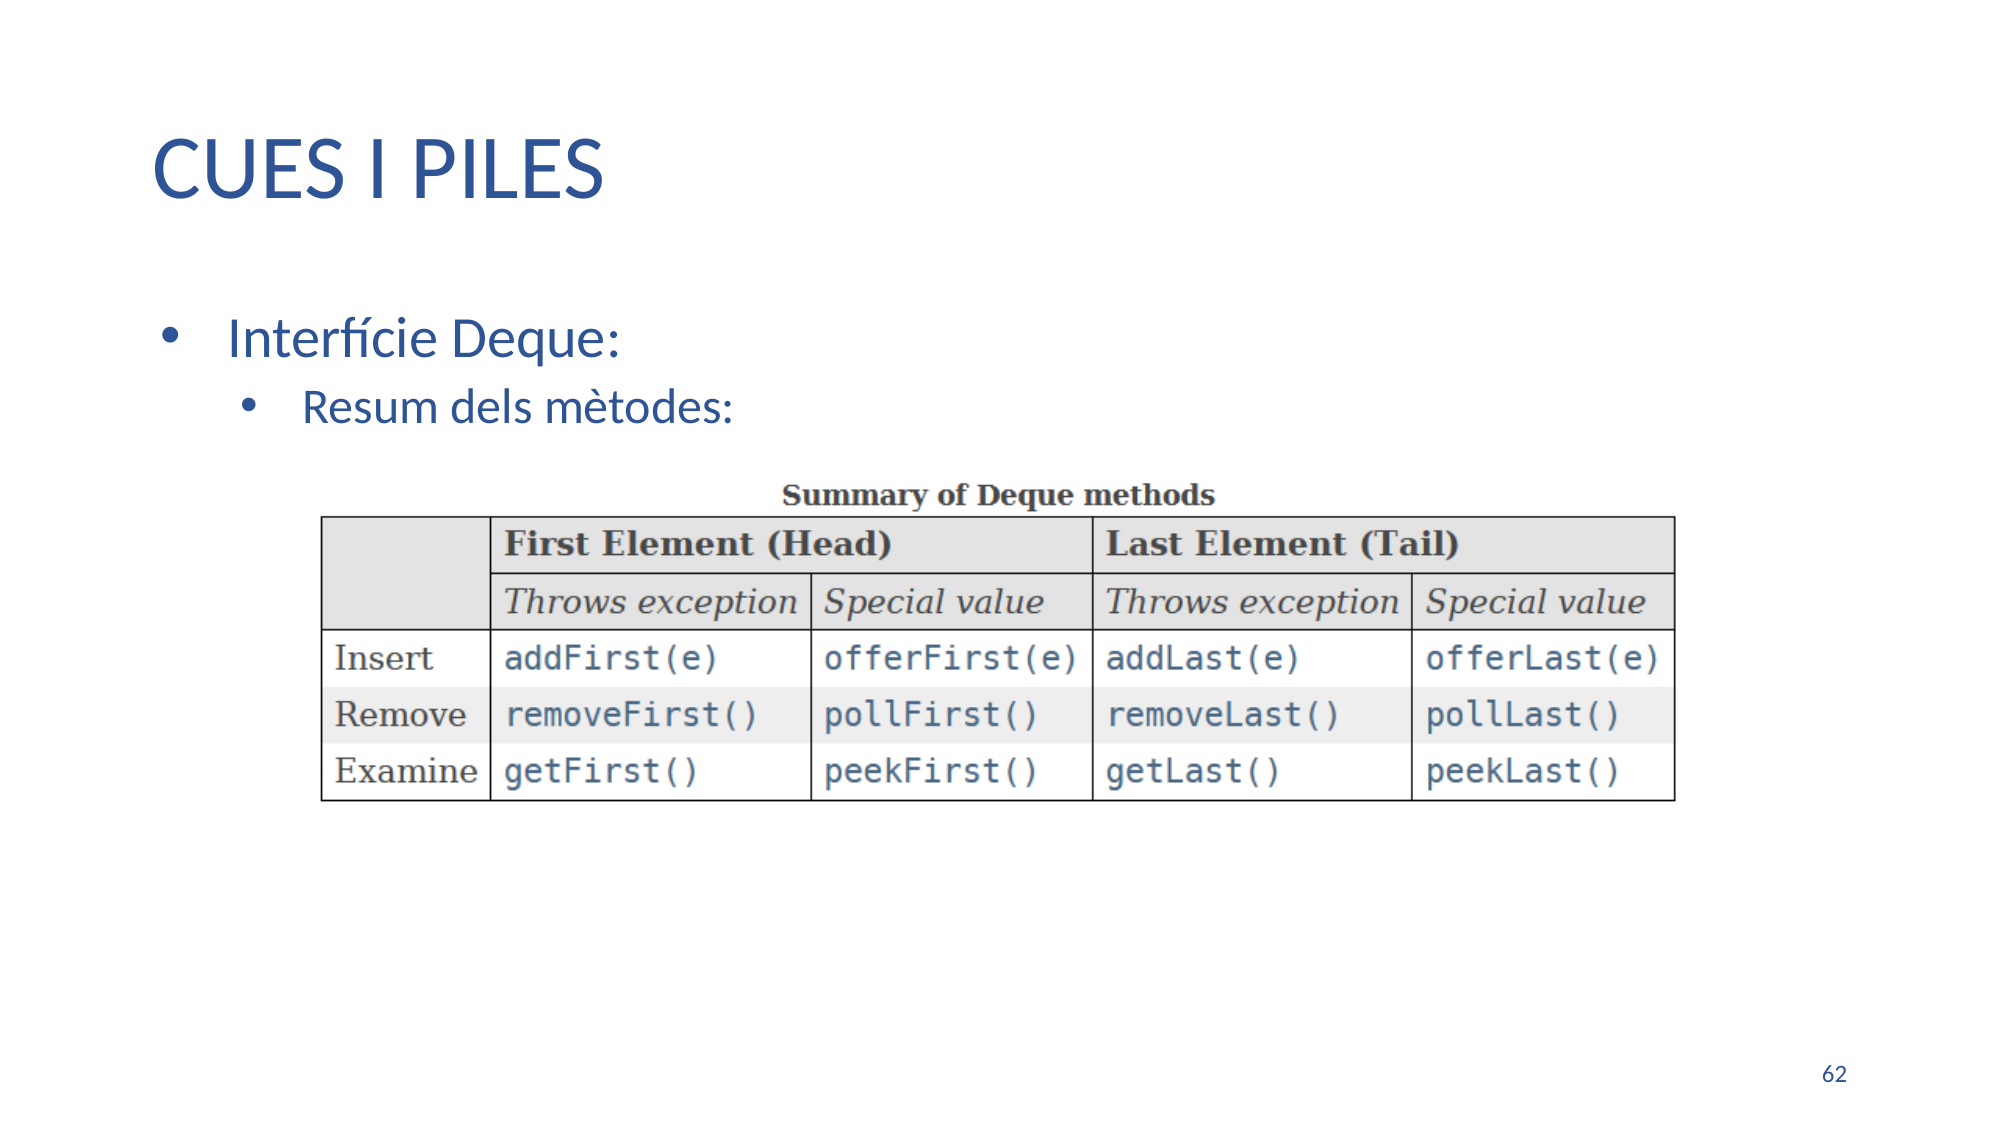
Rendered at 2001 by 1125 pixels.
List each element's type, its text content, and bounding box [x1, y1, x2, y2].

slide_number <number> [1412, 1042, 1863, 1103]
title CUES I PILES [137, 59, 1863, 278]
picture [307, 460, 1693, 811]
list Interfície Deque: Resum dels mètodes: [137, 299, 1863, 1014]
